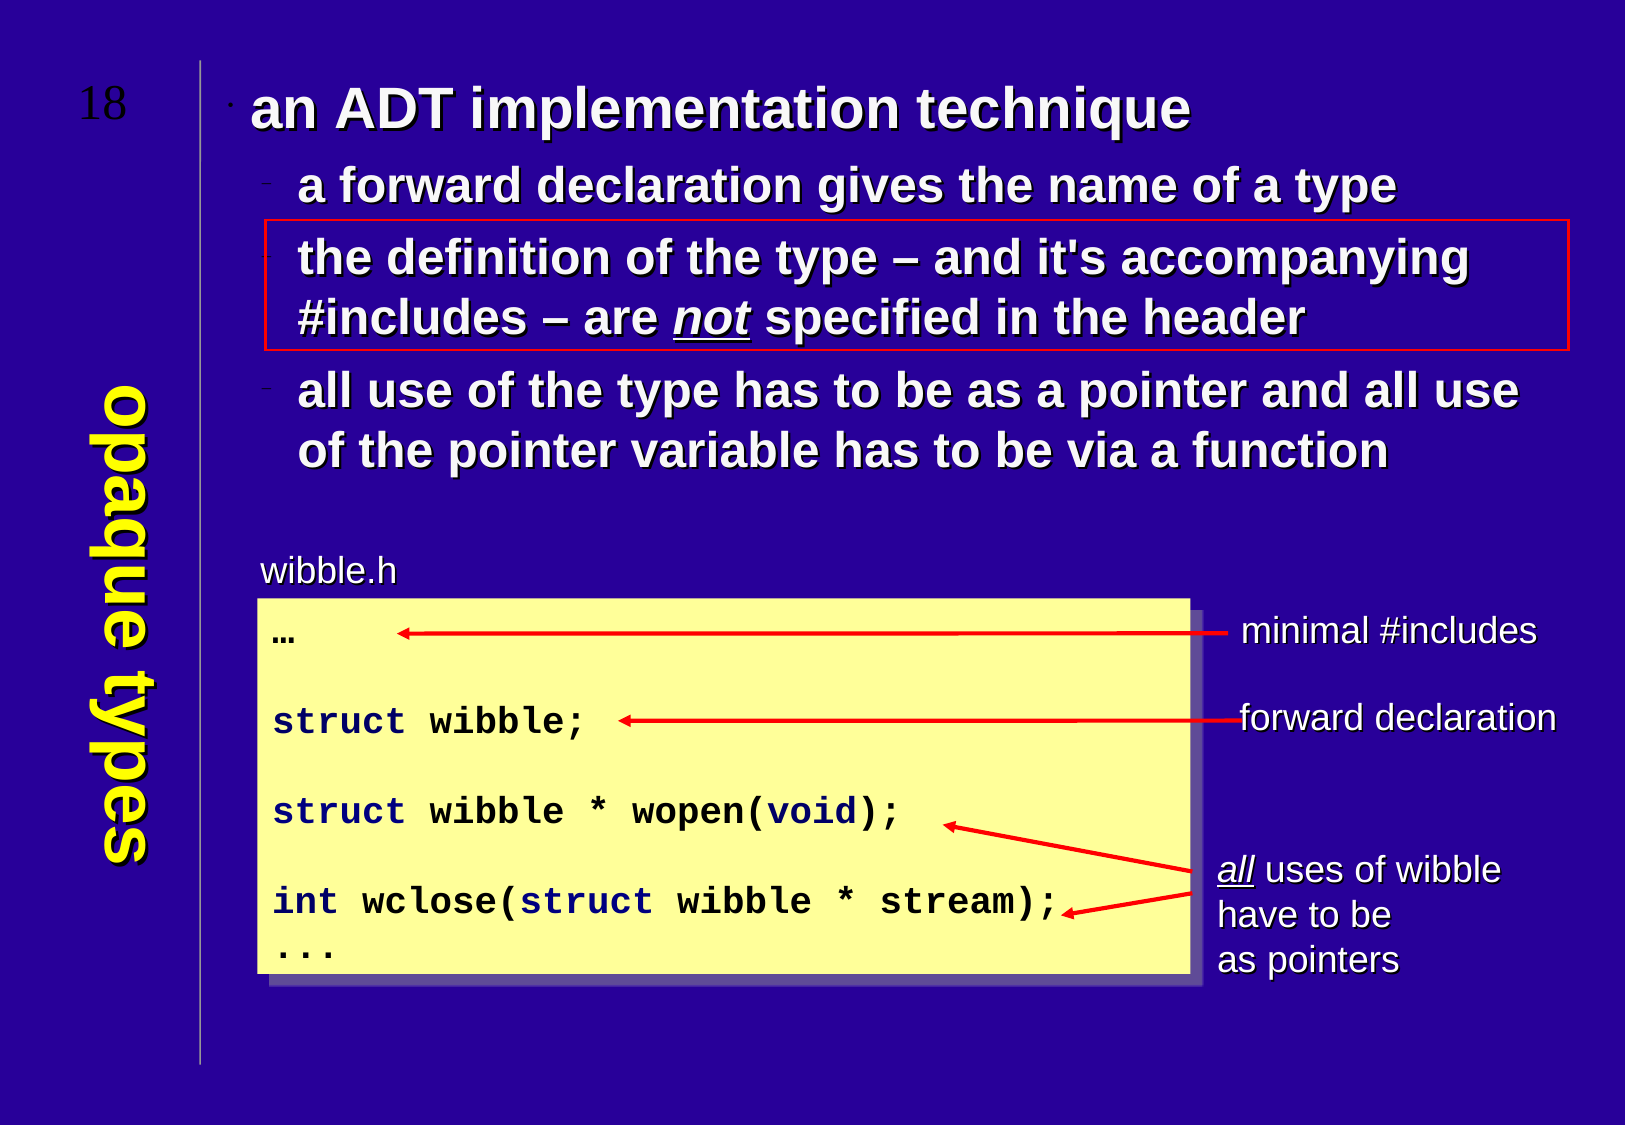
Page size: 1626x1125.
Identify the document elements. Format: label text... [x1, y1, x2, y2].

list an ADT implementation technique a forward declaration gives the name of a type the definition of the type – and it's accompanying #includes – are not specified in the header all use of the type has to be as a pointer and all use of the pointer variable has to be via a function [212, 62, 1581, 1063]
text_box all uses of wibble have to be as pointers [1202, 837, 1581, 988]
text_box forward declaration [1213, 685, 1626, 746]
text_box wibble.h [245, 538, 494, 600]
title opaque types [50, 187, 188, 1063]
text_box minimal #includes [1226, 597, 1557, 659]
text_box … struct wibble; struct wibble * wopen(void); int wclose(struct wibble * stream); ... [257, 598, 1191, 974]
